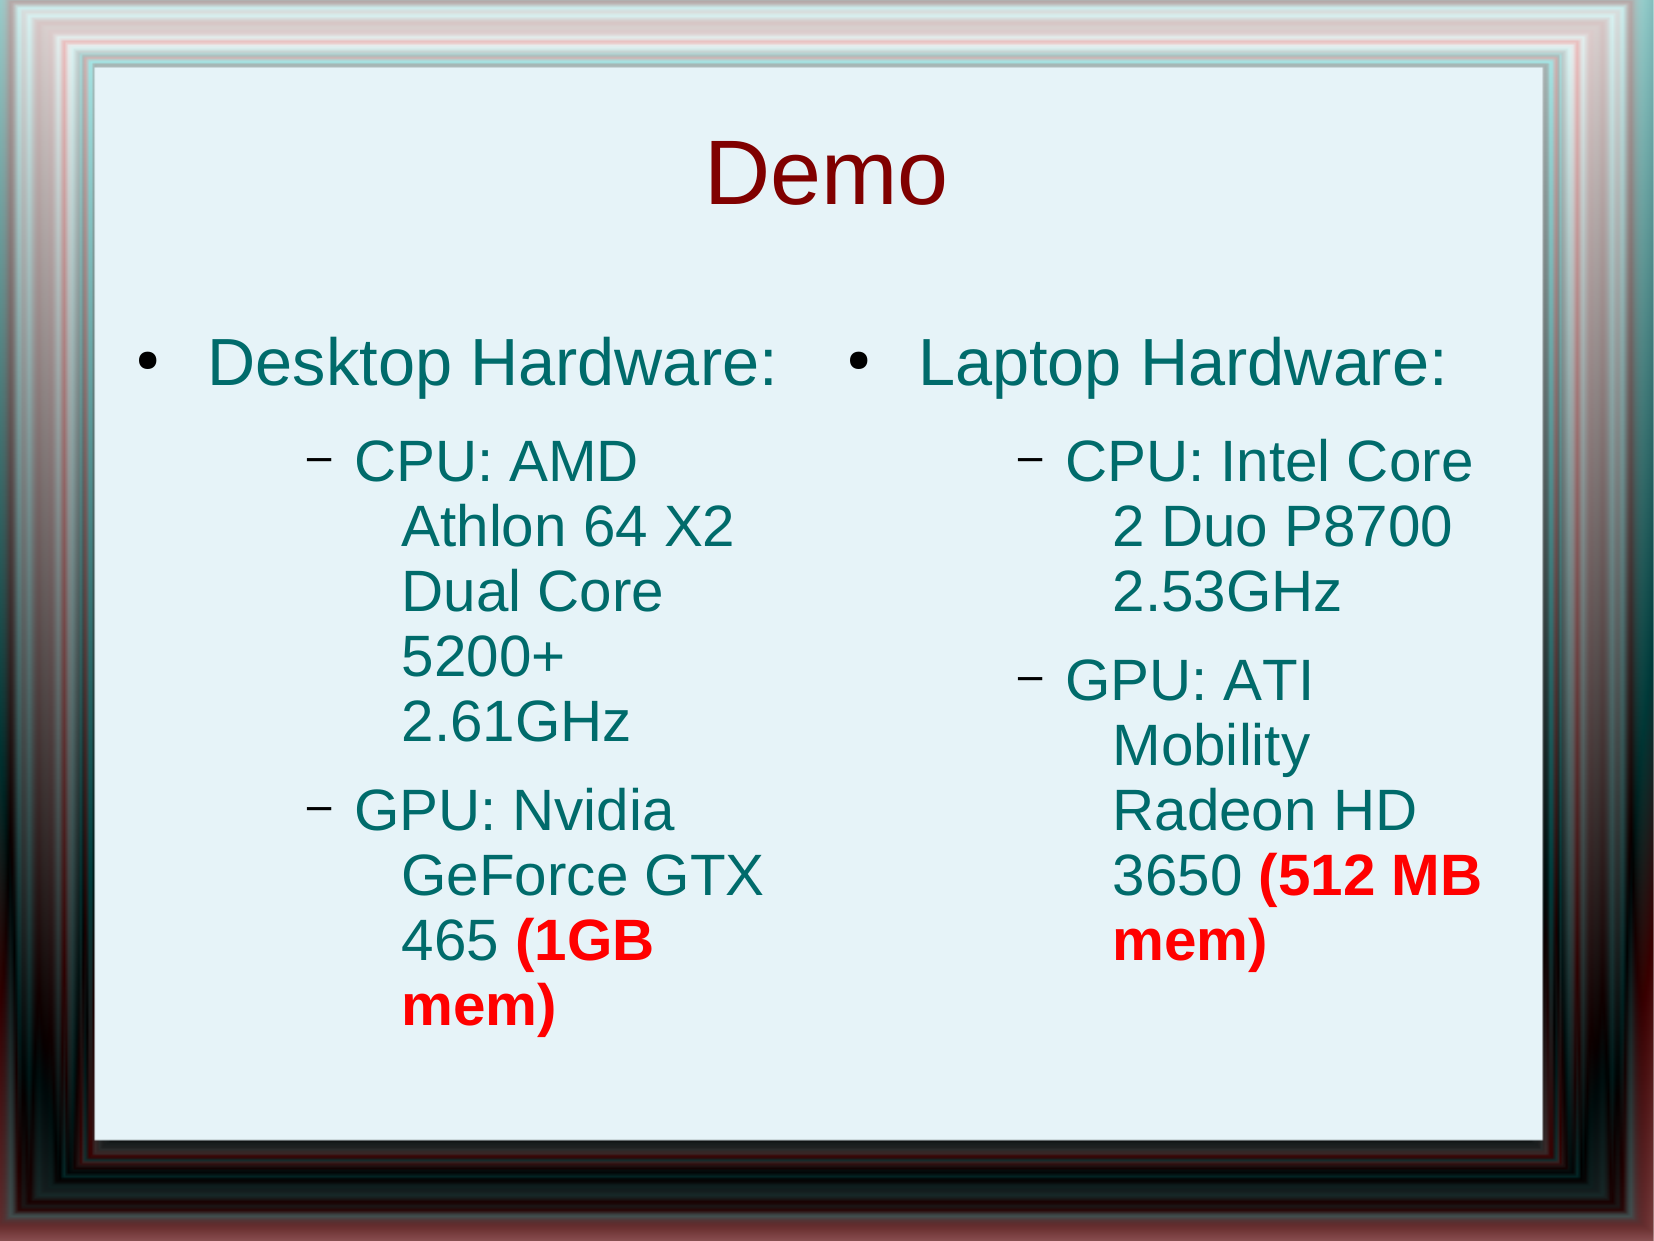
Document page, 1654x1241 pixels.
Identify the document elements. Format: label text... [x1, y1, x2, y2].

title Demo [118, 88, 1536, 257]
list Laptop Hardware: CPU: Intel Core 2 Duo P8700 2.53GHz GPU: ATI Mobility Radeon HD 3650 (512 MB mem) [829, 324, 1507, 975]
list Desktop Hardware: CPU: AMD Athlon 64 X2 Dual Core 5200+ 2.61GHz GPU: Nvidia GeForce GTX 465 (1GB mem) [118, 324, 796, 1040]
picture [0, 0, 1654, 1241]
